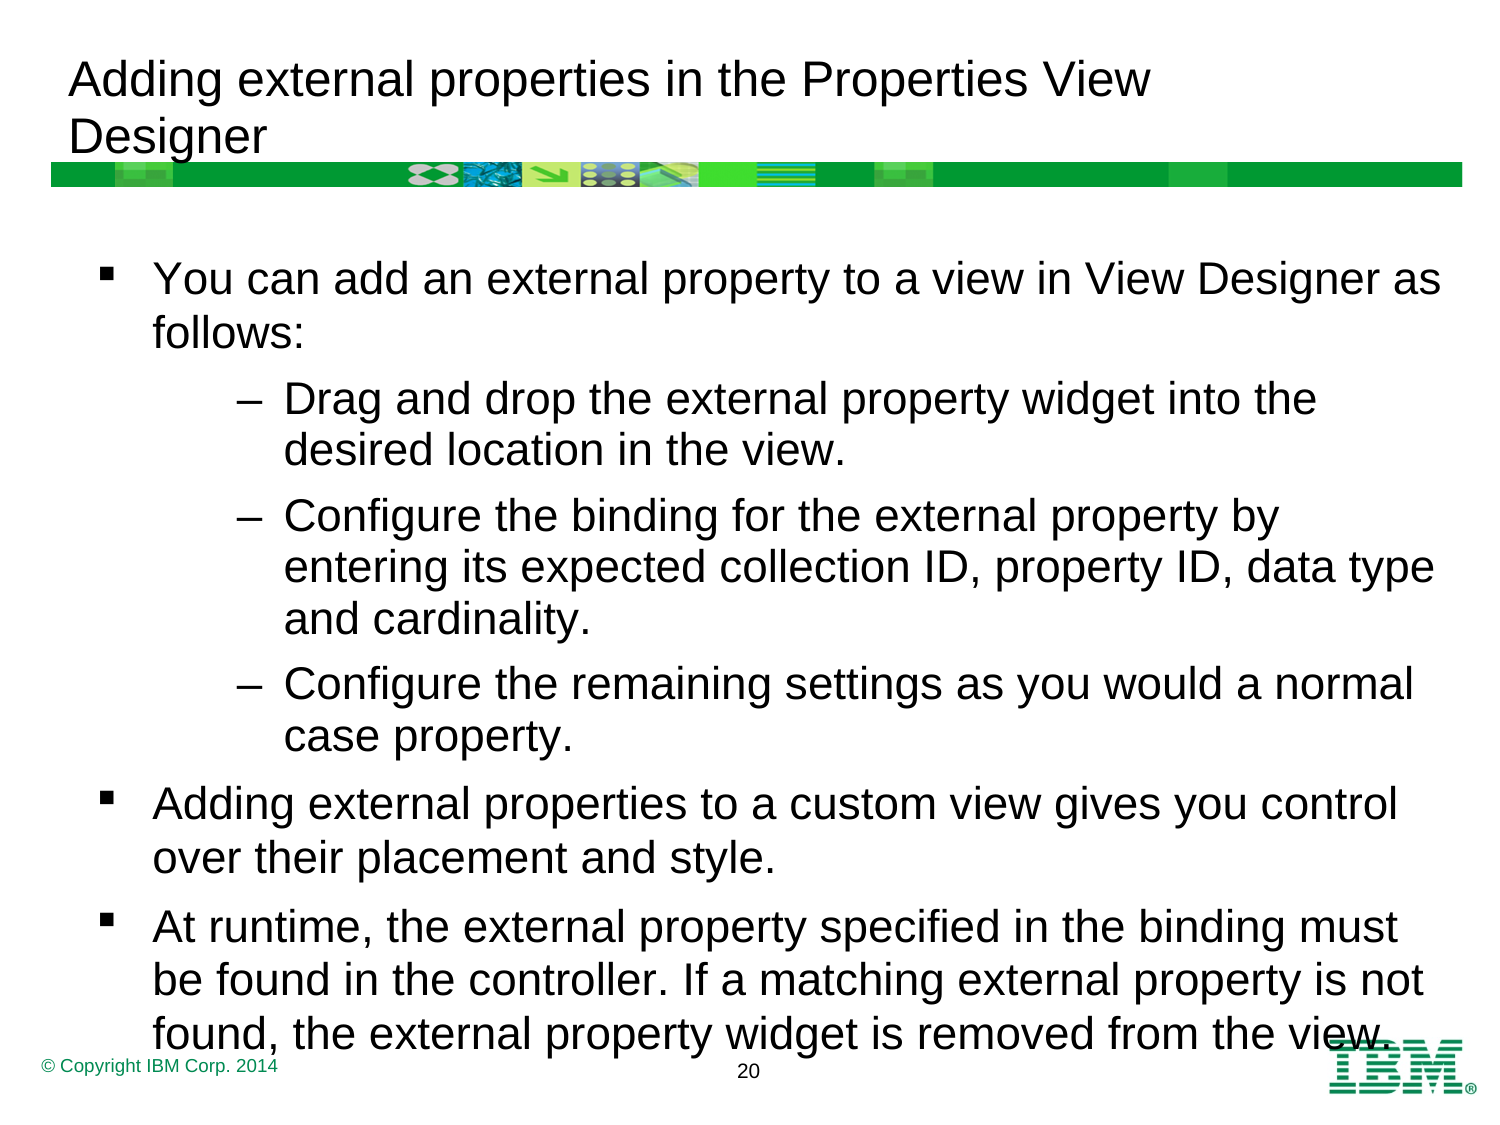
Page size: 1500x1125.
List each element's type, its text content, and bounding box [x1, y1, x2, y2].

picture [50, 161, 1463, 189]
picture [1327, 1037, 1479, 1096]
list You can add an external property to a view in View Designer as follows: Drag and drop the external property widget into the desired location in the view. Configure the binding for the external property by entering its expected collection ID, property ID, data type and cardinality. Configure the remaining settings as you would a normal case property. Adding external properties to a custom view gives you control over their placement and style. At runtime, the external property specified in the binding must be found in the controller. If a matching external property is not found, the external property widget is removed from the view. [24, 243, 1463, 1062]
title Adding external properties in the Properties View Designer [53, 42, 1239, 171]
